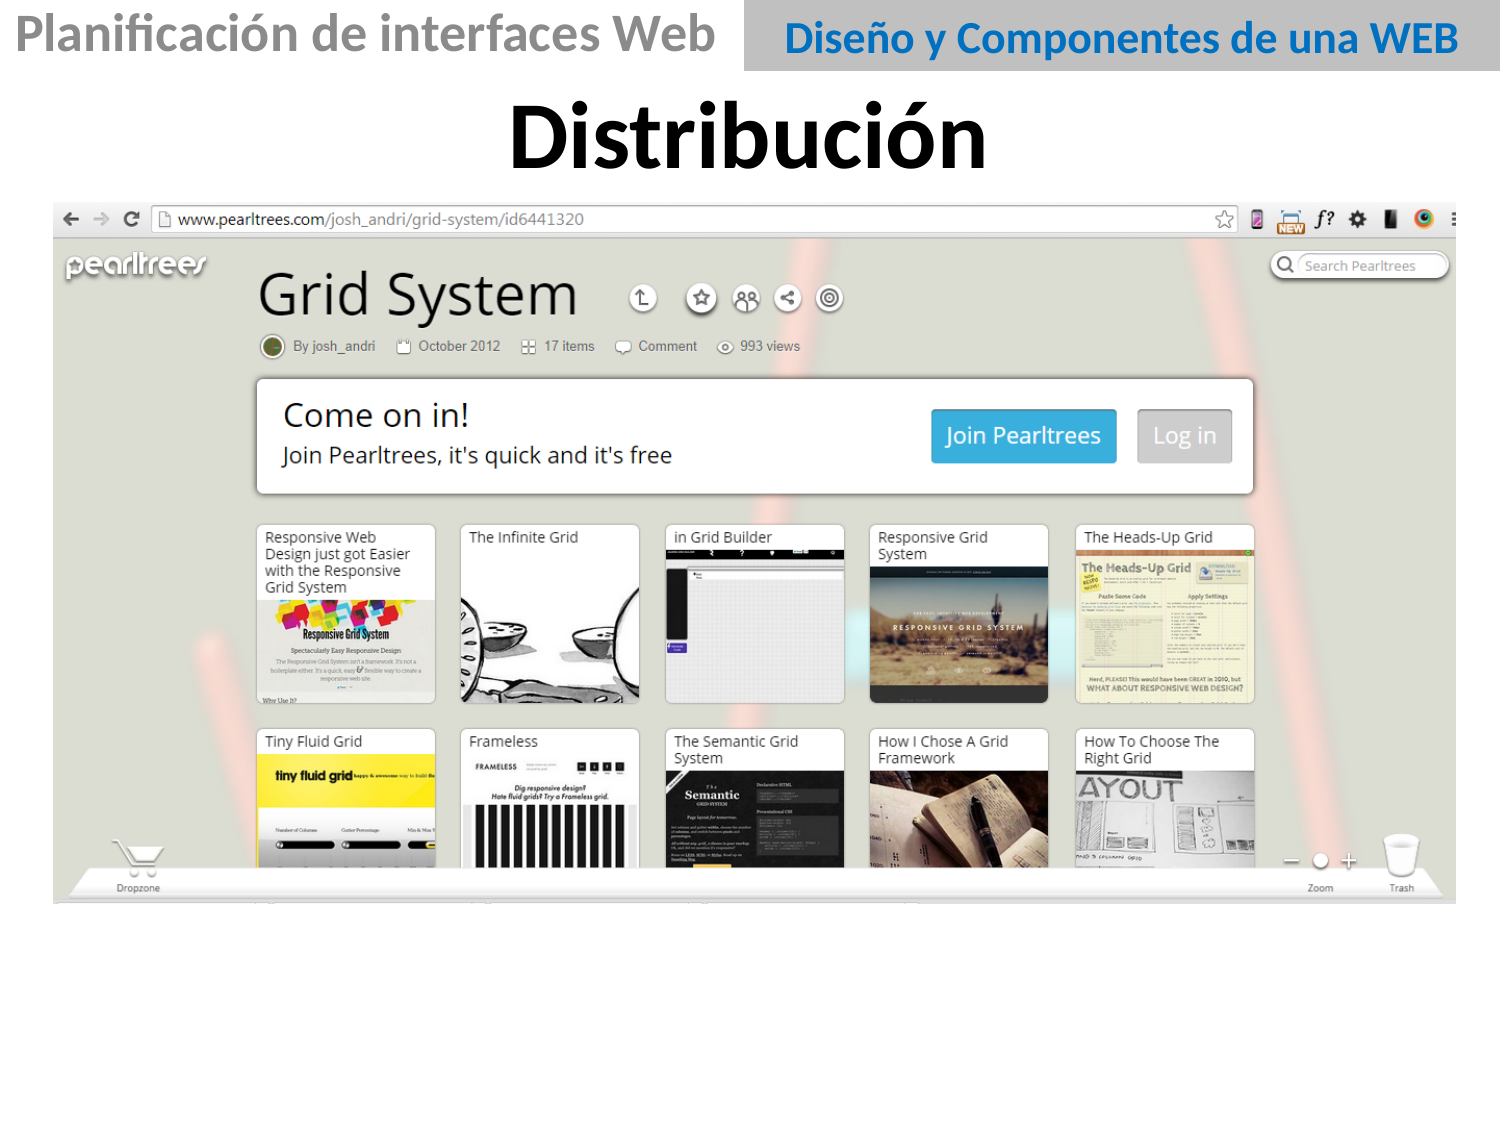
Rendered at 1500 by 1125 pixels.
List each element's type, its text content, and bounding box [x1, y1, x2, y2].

title Planificación de interfaces Web [0, 0, 744, 60]
picture [53, 202, 1456, 904]
text_box Distribución [370, 72, 1128, 189]
title Diseño y Componentes de una WEB [744, 0, 1500, 71]
